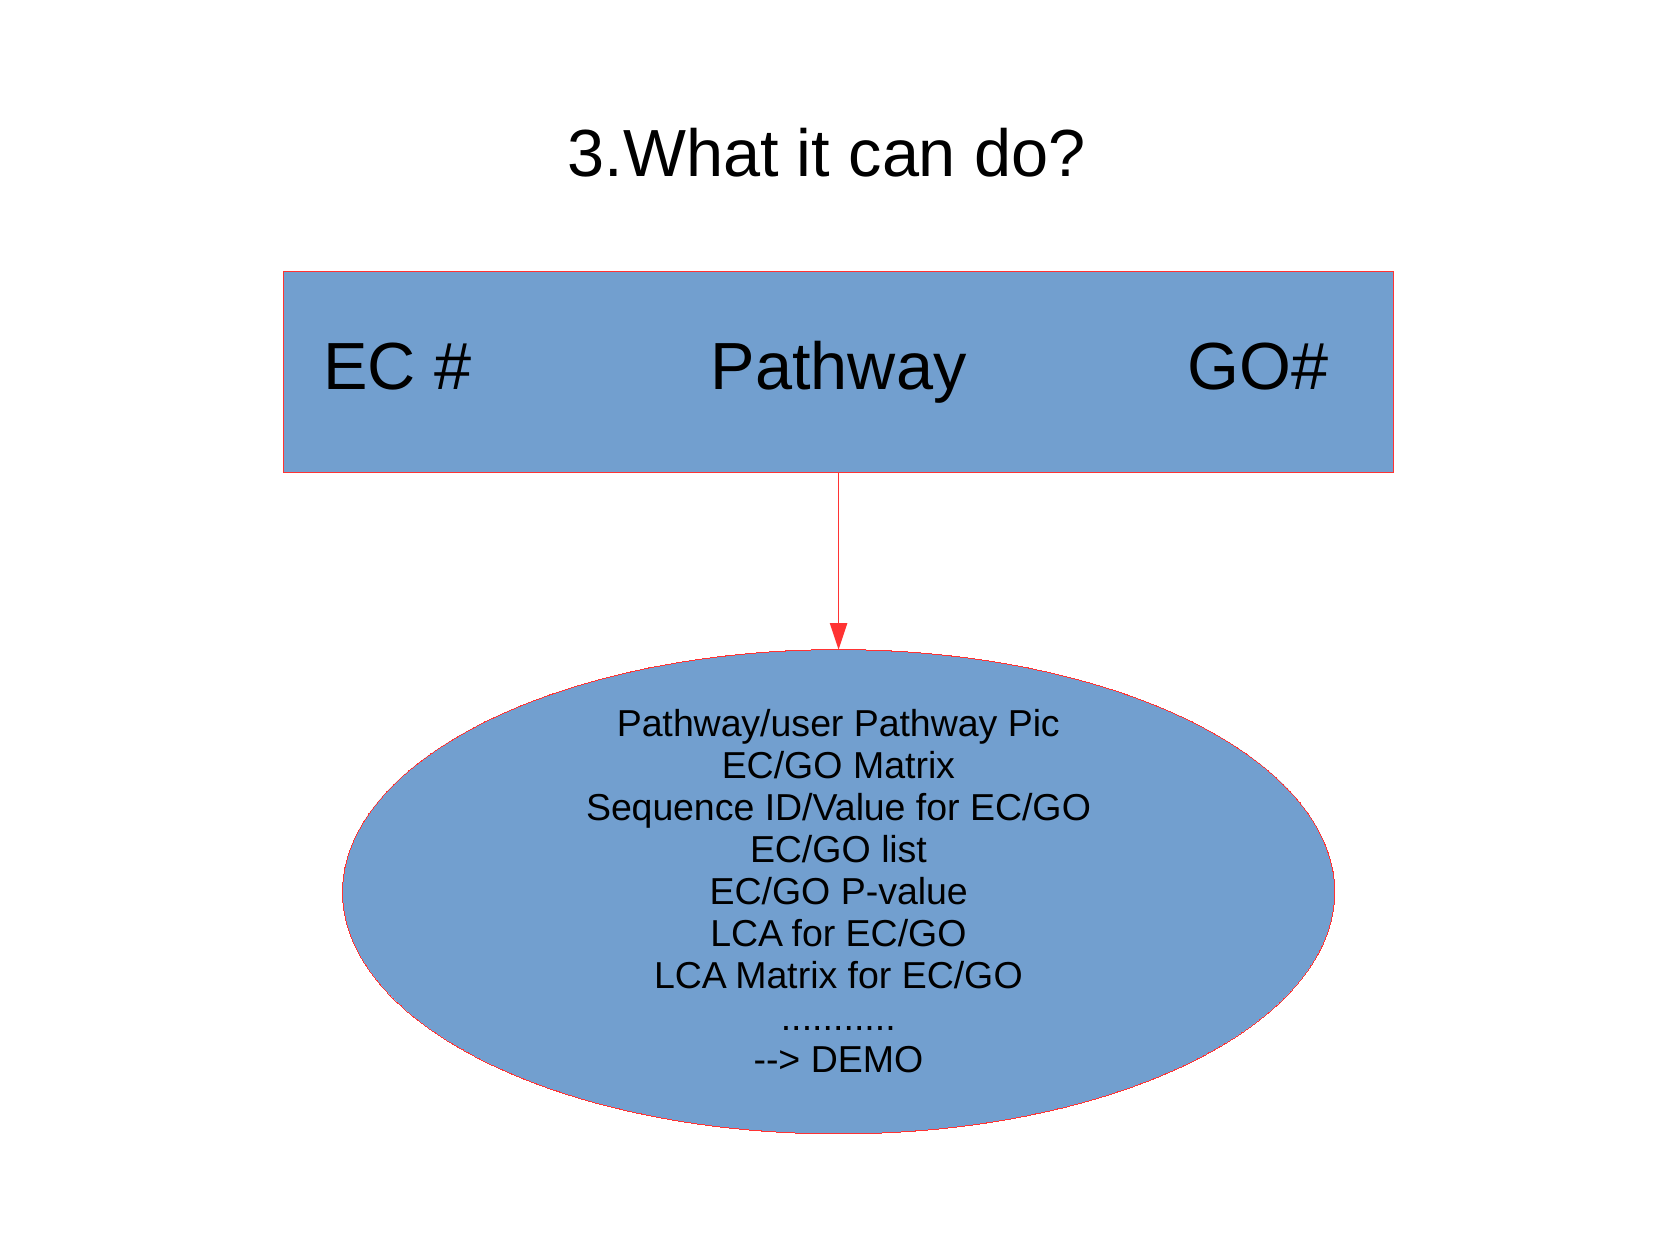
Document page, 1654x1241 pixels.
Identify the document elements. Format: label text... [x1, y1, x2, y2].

list EC # Pathway GO# [82, 224, 1571, 1193]
text_box Pathway/user Pathway Pic EC/GO Matrix Sequence ID/Value for EC/GO EC/GO list EC/GO P-value LCA for EC/GO LCA Matrix for EC/GO ........... --> DEMO [342, 649, 1335, 1134]
title 3.What it can do? [82, 49, 1571, 224]
